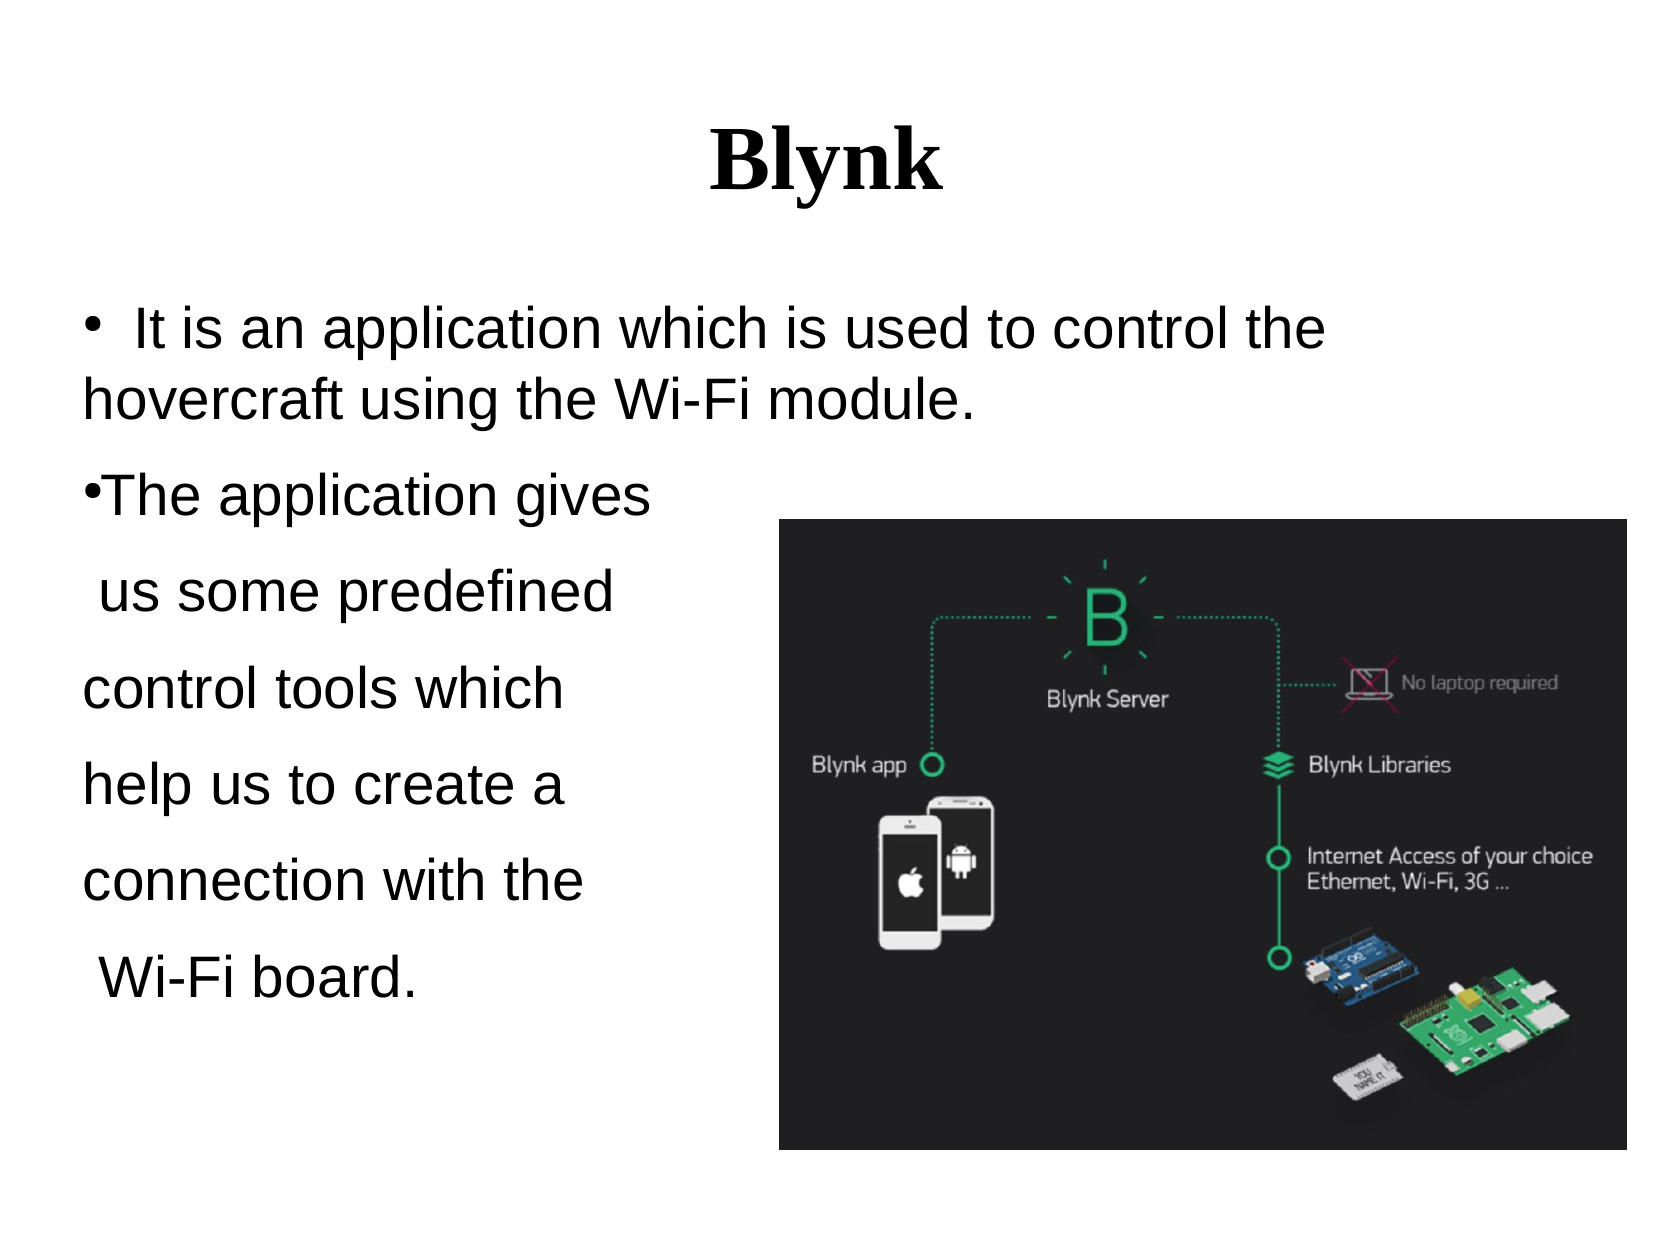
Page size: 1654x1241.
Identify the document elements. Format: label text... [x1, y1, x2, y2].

picture [779, 519, 1627, 1150]
list It is an application which is used to control the hovercraft using the Wi-Fi module. The application gives us some predefined control tools which help us to create a connection with the Wi-Fi board. [82, 290, 1571, 1010]
title Blynk [82, 49, 1571, 257]
